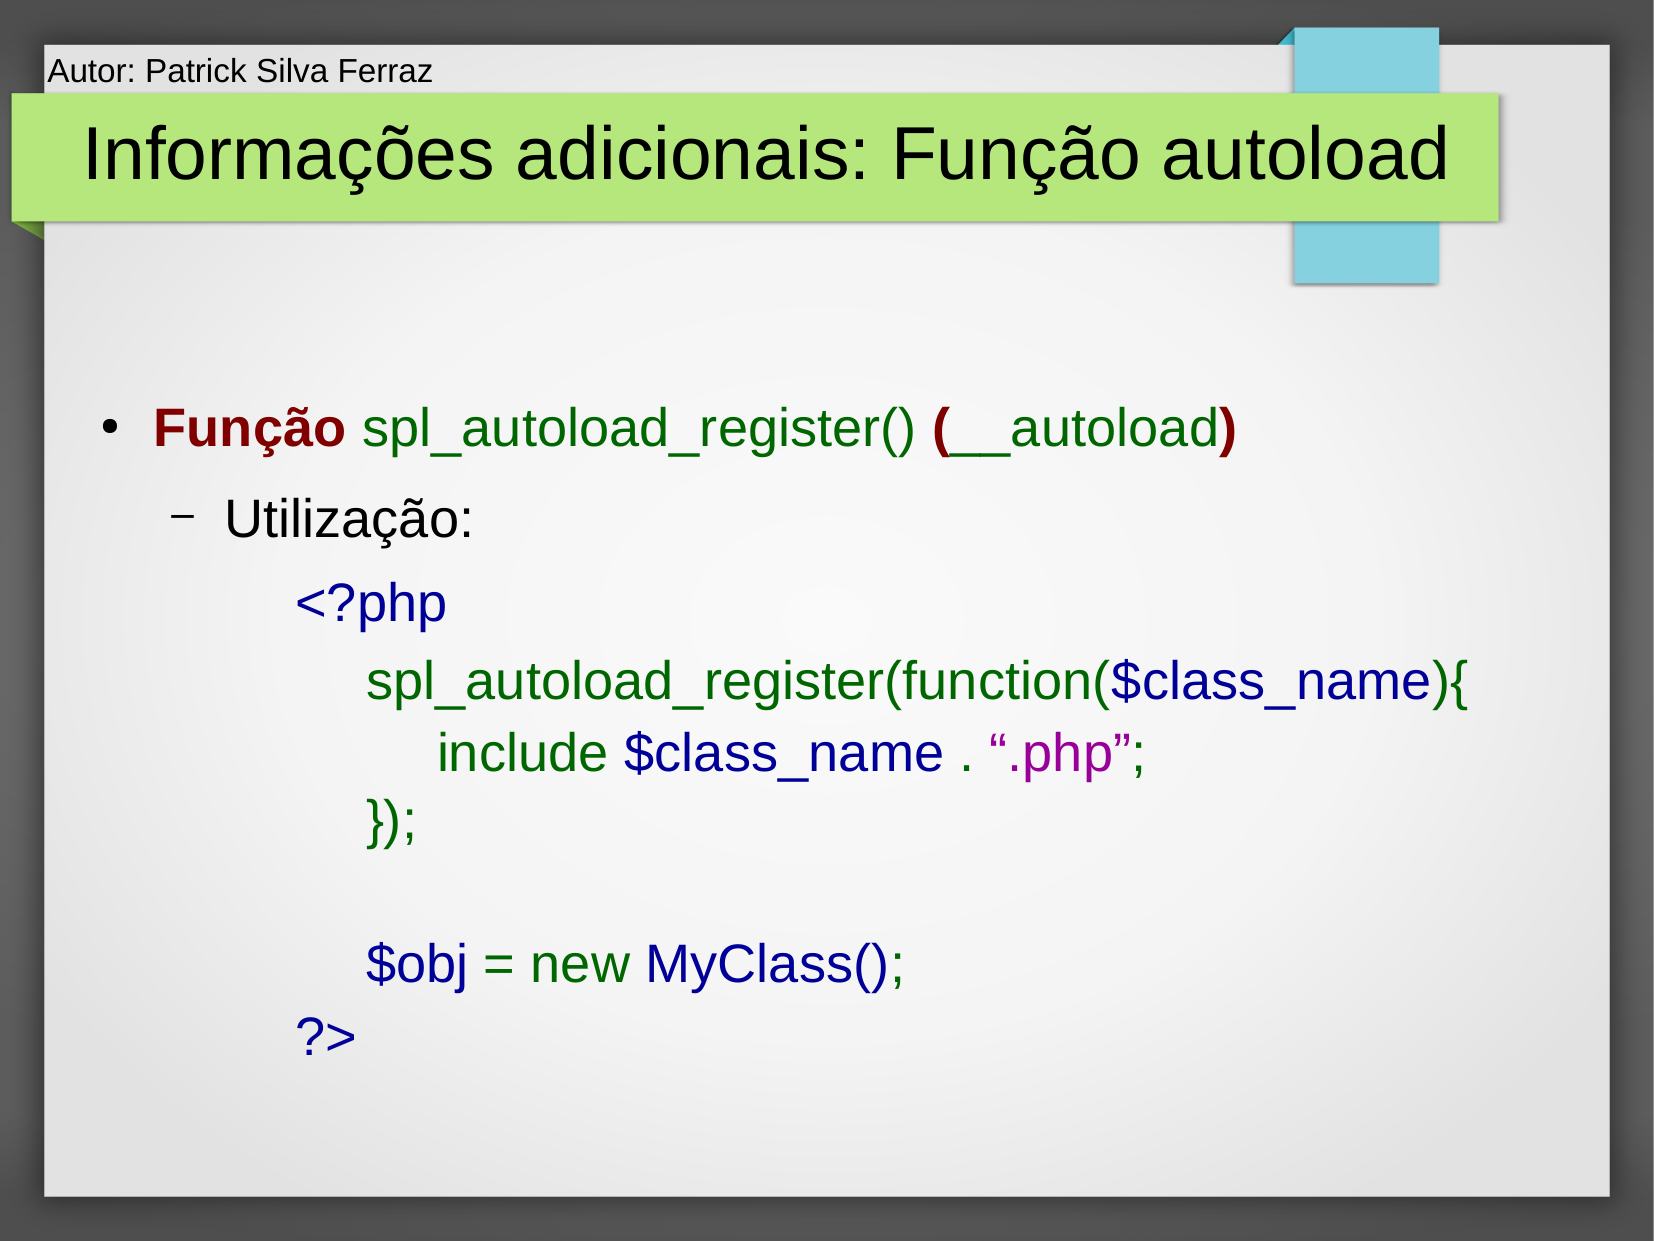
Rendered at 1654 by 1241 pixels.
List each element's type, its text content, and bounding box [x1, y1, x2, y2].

list Função spl_autoload_register() (__autoload) Utilização: <?php spl_autoload_register(function($class_name){ include $class_name . “.php”; }); $obj = new MyClass(); ?> [82, 295, 1571, 1170]
title Informações adicionais: Função autoload [82, 69, 1465, 238]
text_box Autor: Patrick Silva Ferraz [47, 47, 876, 95]
picture [0, 0, 1654, 1241]
